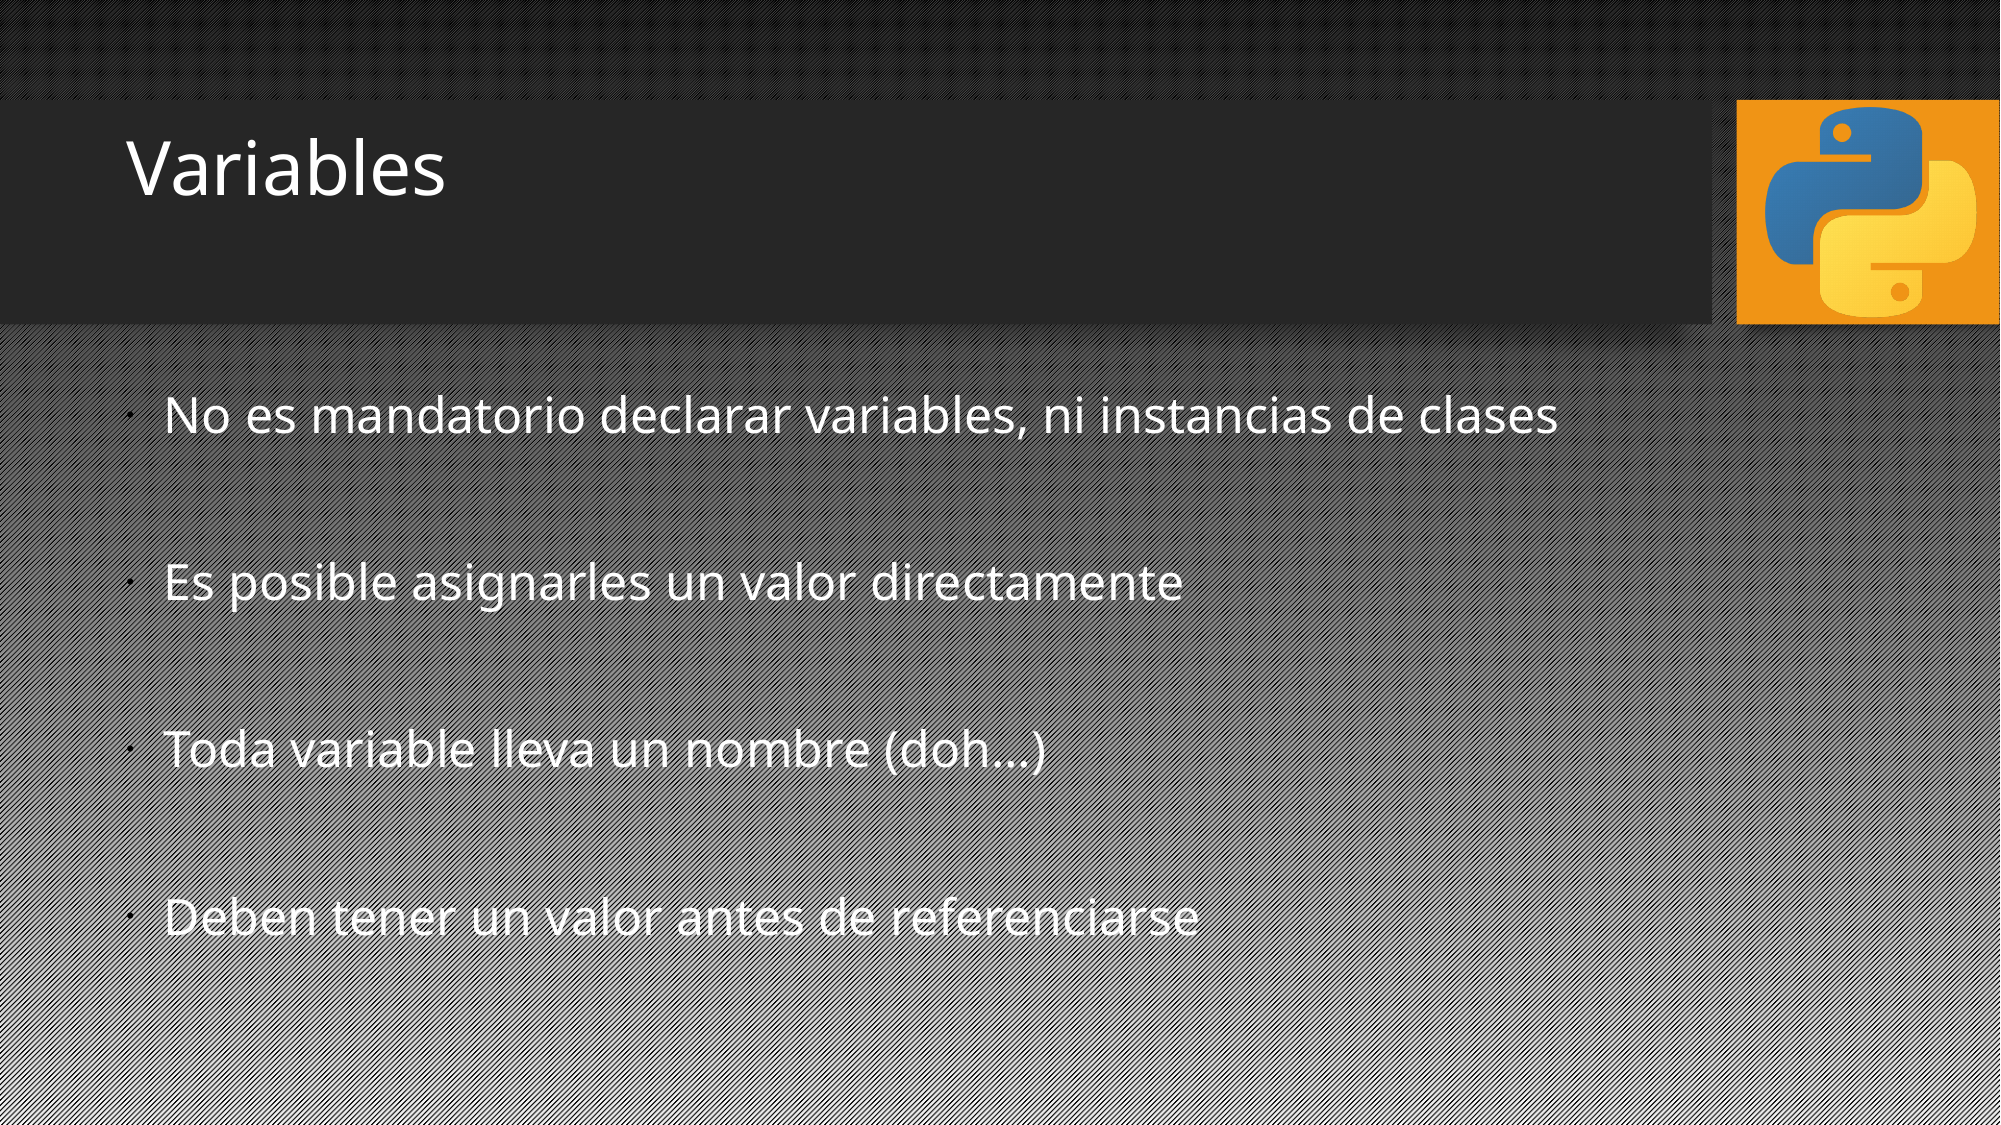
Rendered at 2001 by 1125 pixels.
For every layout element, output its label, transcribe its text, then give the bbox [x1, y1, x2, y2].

picture [0, 0, 2000, 1125]
list No es mandatorio declarar variables, ni instancias de clases Es posible asignarles un valor directamente Toda variable lleva un nombre (doh…) Deben tener un valor antes de referenciarse [111, 383, 1879, 1078]
title Variables [111, 123, 1689, 301]
picture [1765, 107, 1977, 318]
